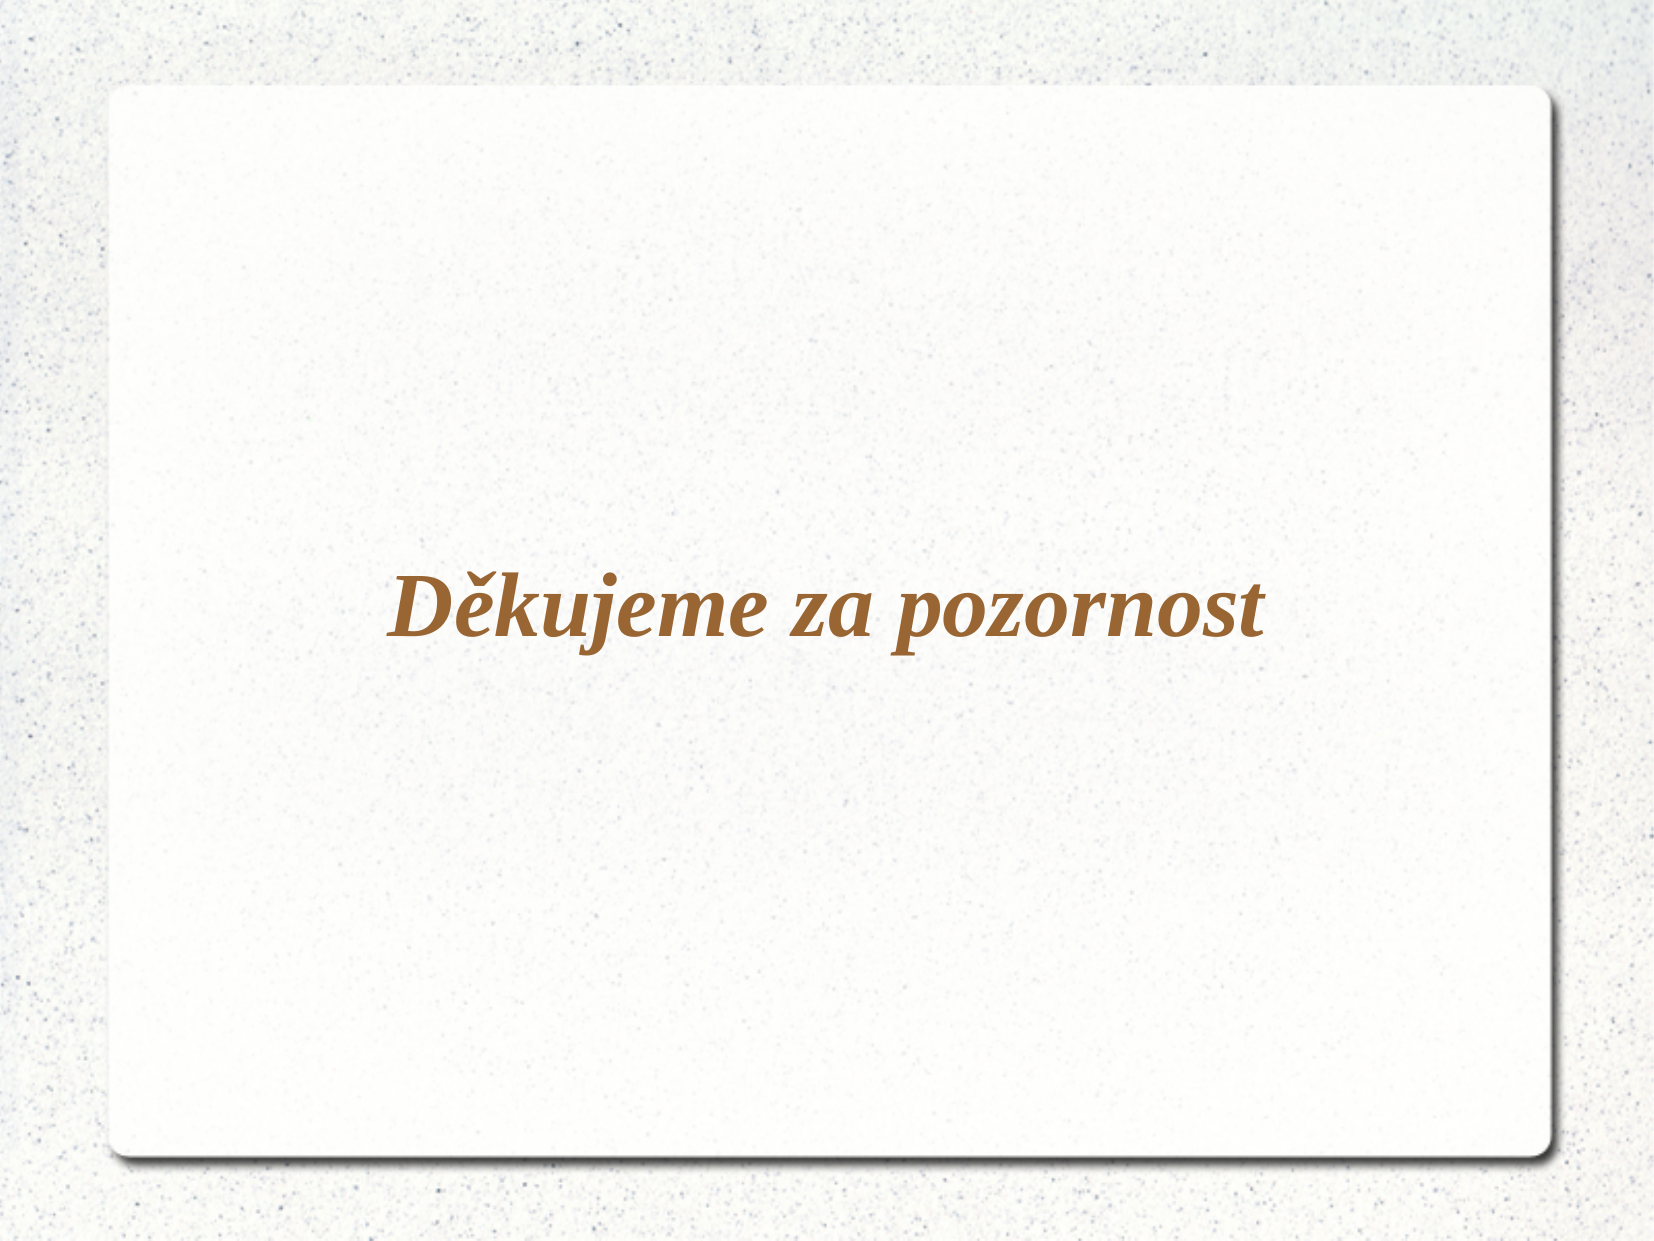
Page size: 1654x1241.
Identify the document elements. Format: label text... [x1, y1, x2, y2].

title Děkujeme za pozornost [118, 501, 1536, 710]
picture [0, 0, 1654, 1241]
